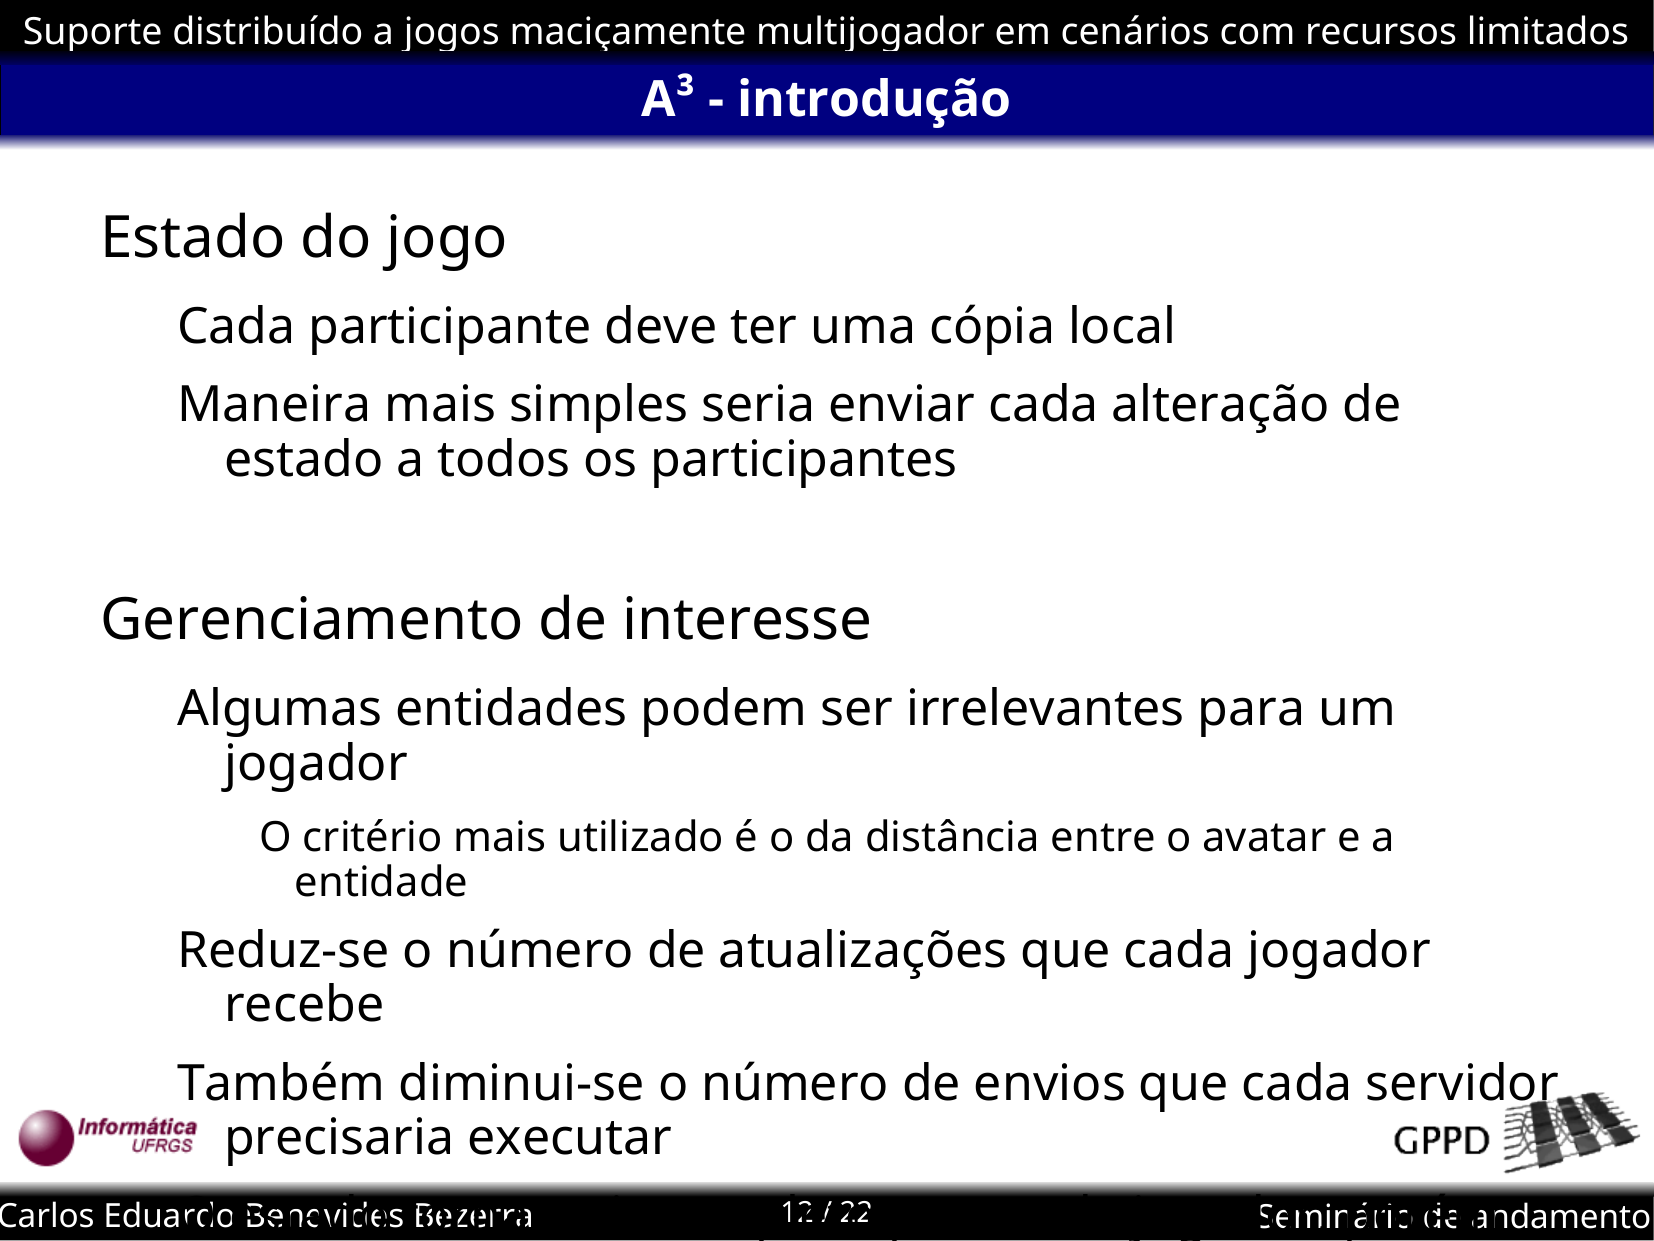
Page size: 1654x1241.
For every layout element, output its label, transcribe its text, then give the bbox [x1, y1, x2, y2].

title A³ - introdução [0, 62, 1654, 133]
picture [1393, 1091, 1642, 1176]
list Estado do jogo Cada participante deve ter uma cópia local Maneira mais simples seria enviar cada alteração de estado a todos os participantes Gerenciamento de interesse Algumas entidades podem ser irrelevantes para um jogador O critério mais utilizado é o da distância entre o avatar e a entidade Reduz-se o número de atualizações que cada jogador recebe Também diminui-se o número de envios que cada servidor precisaria executar O estado torna-se incompleto para cada jogador, porém isto não é perceptível [82, 206, 1571, 1109]
picture [5, 1096, 213, 1176]
